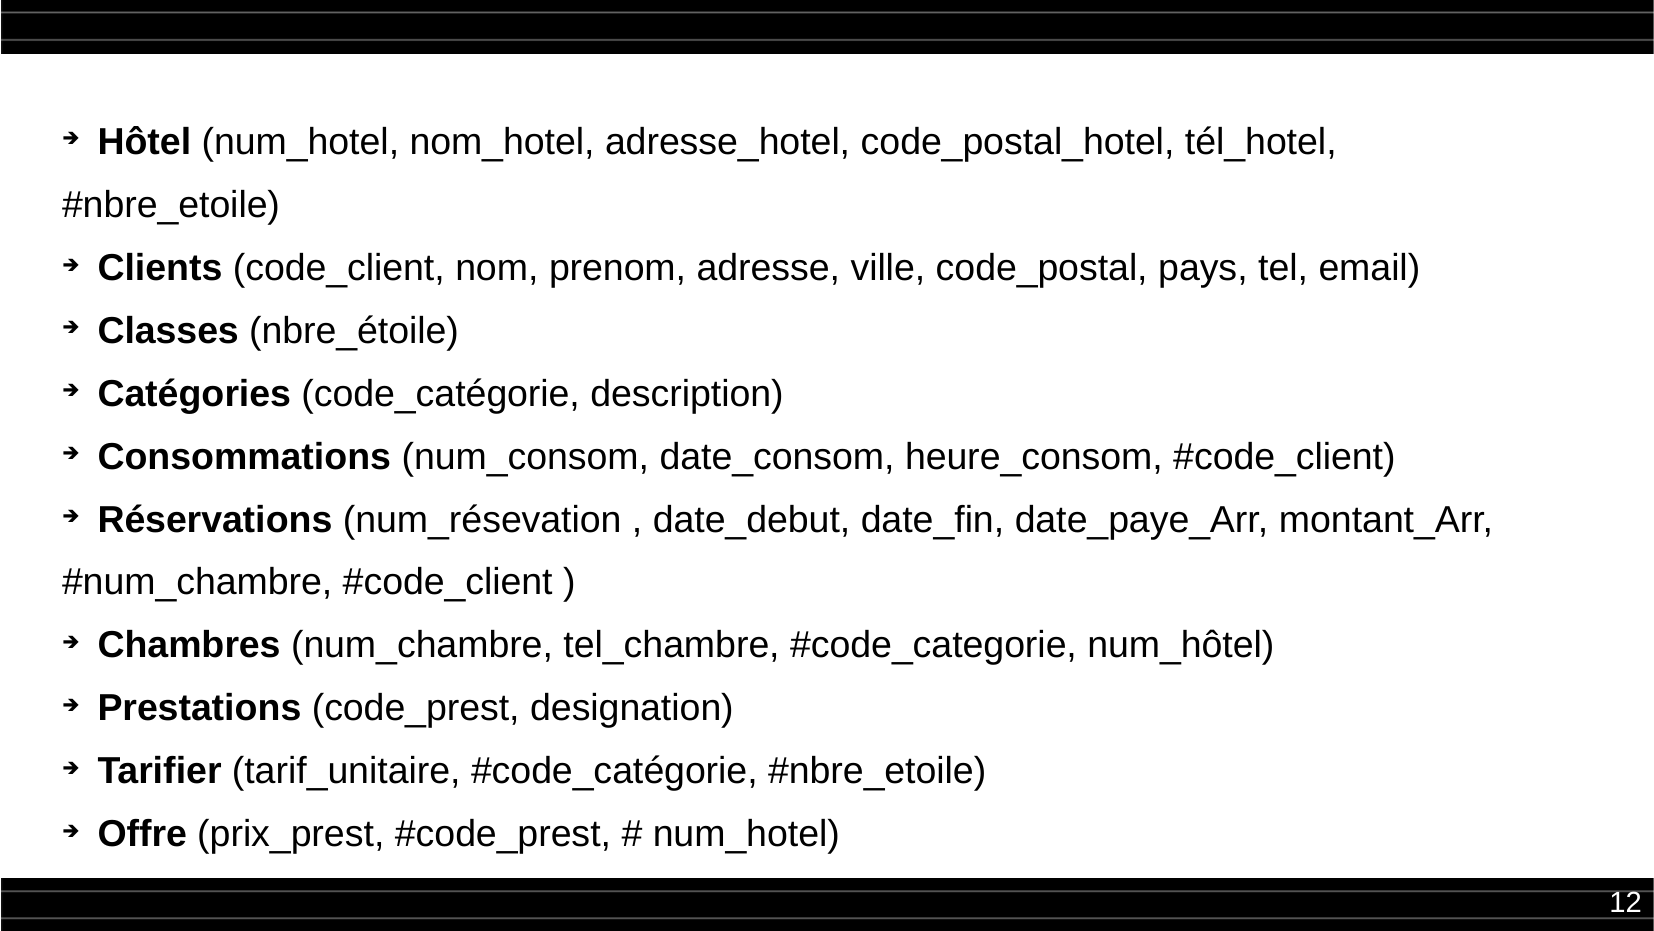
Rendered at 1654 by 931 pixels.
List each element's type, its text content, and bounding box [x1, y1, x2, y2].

picture [1, 0, 1654, 54]
picture [1, 878, 1654, 931]
text_box Hôtel (num_hotel, nom_hotel, adresse_hotel, code_postal_hotel, tél_hotel, #nbre_etoile) Clients (code_client, nom, prenom, adresse, ville, code_postal, pays, tel, email) Classes (nbre_étoile) Catégories (code_catégorie, description) Consommations (num_consom, date_consom, heure_consom, #code_client) Réservations (num_résevation , date_debut, date_fin, date_paye_Arr, montant_Arr, #num_chambre, #code_client ) Chambres (num_chambre, tel_chambre, #code_categorie, num_hôtel) Prestations (code_prest, designation) Tarifier (tarif_unitaire, #code_catégorie, #nbre_etoile) Offre (prix_prest, #code_prest, # num_hotel) [47, 49, 1630, 863]
